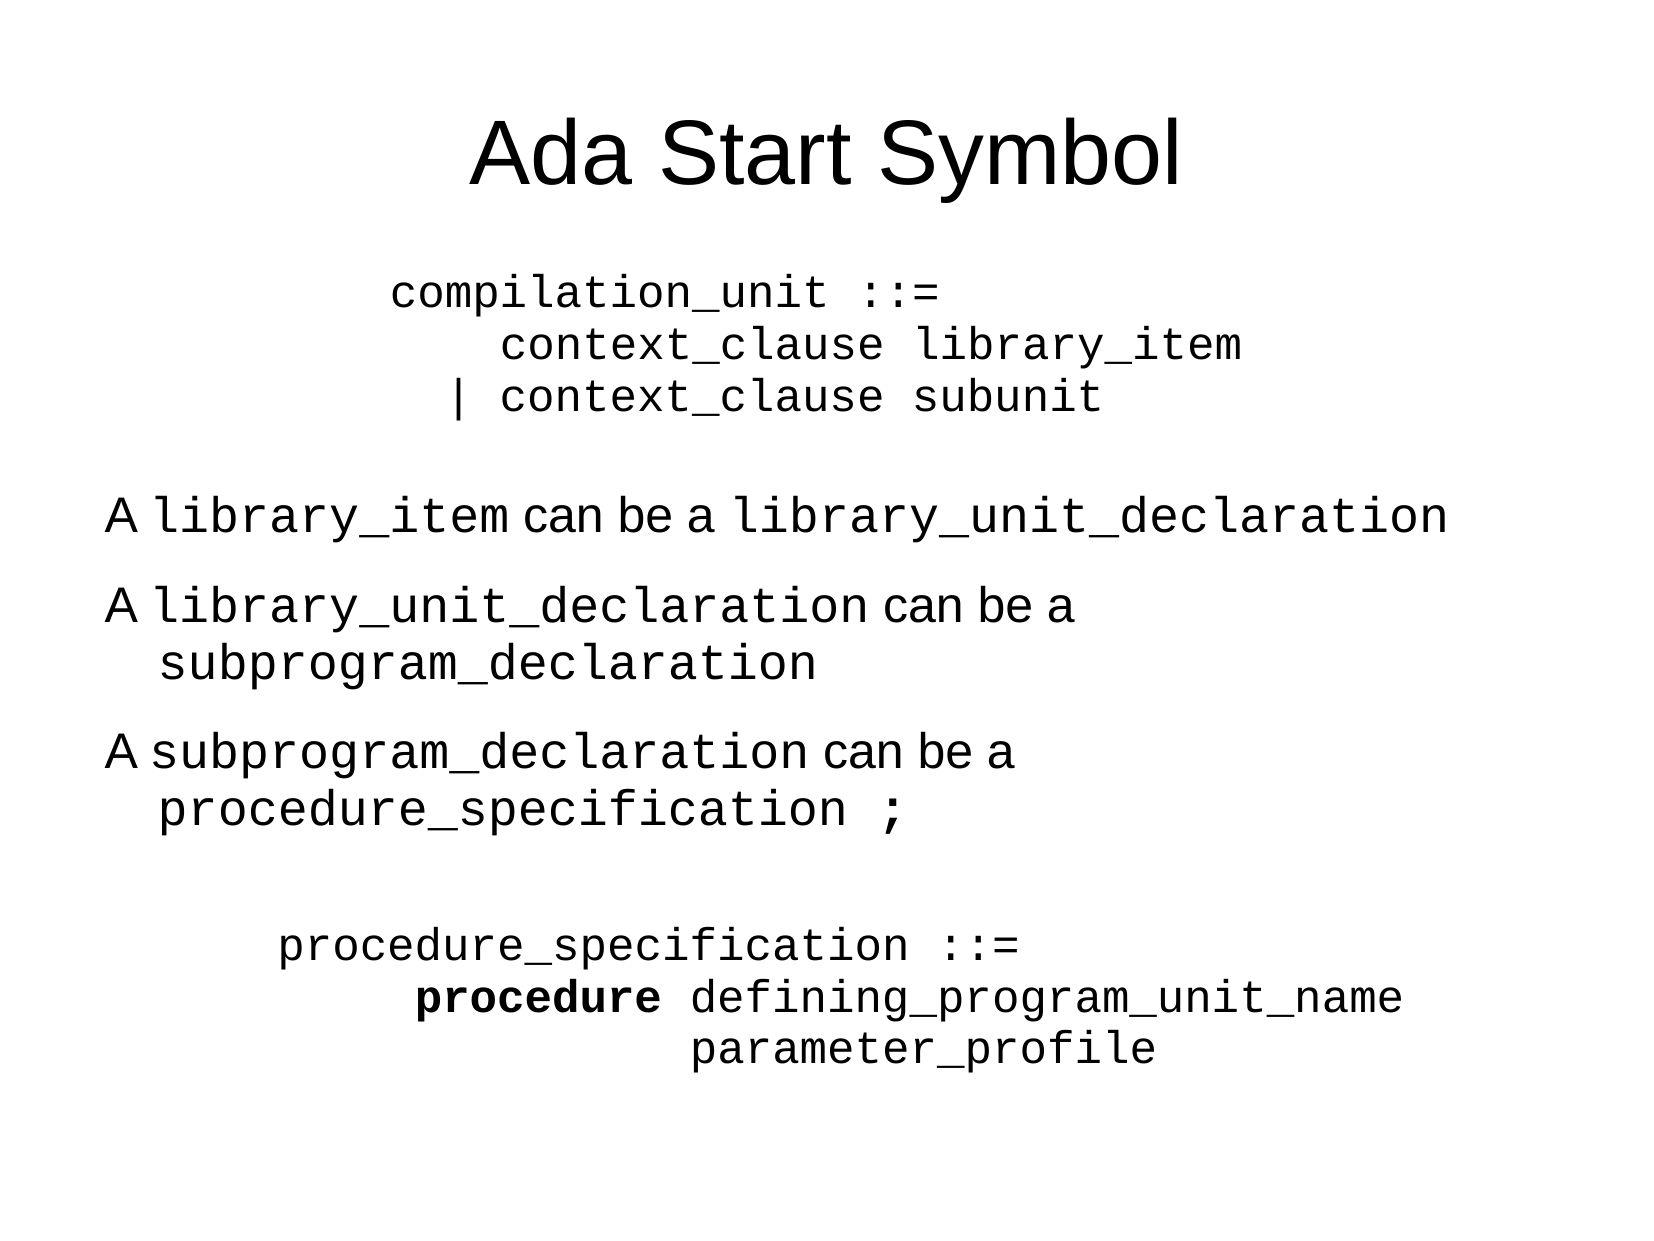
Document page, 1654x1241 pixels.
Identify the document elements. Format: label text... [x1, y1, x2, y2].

text_box compilation_unit ::= context_clause library_item | context_clause subunit [375, 262, 1258, 424]
title Ada Start Symbol [82, 49, 1571, 257]
list A library_item can be a library_unit_declaration A library_unit_declaration can be a subprogram_declaration A subprogram_declaration can be a procedure_specification ; [86, 487, 1576, 894]
text_box procedure_specification ::= procedure defining_program_unit_name parameter_profile [262, 915, 1420, 1128]
